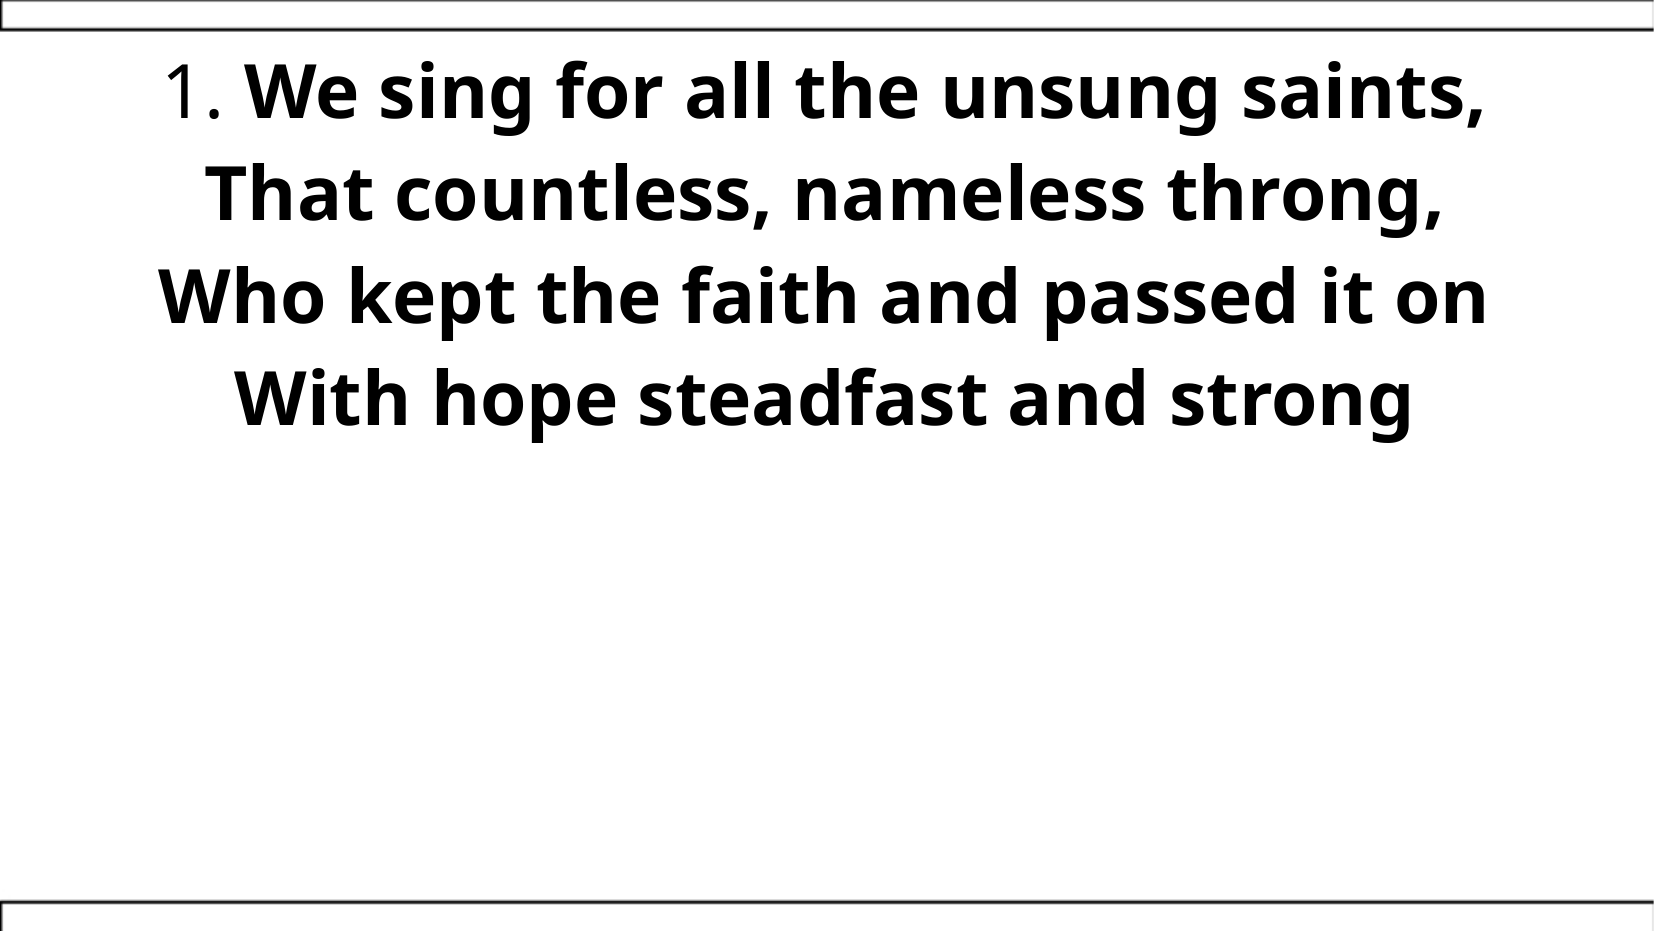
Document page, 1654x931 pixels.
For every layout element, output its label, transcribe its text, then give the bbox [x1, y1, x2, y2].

text_box 1. We sing for all the unsung saints, That countless, nameless throng, Who kept the faith and passed it on With hope steadfast and strong [105, 30, 1546, 445]
picture [0, 0, 1654, 931]
